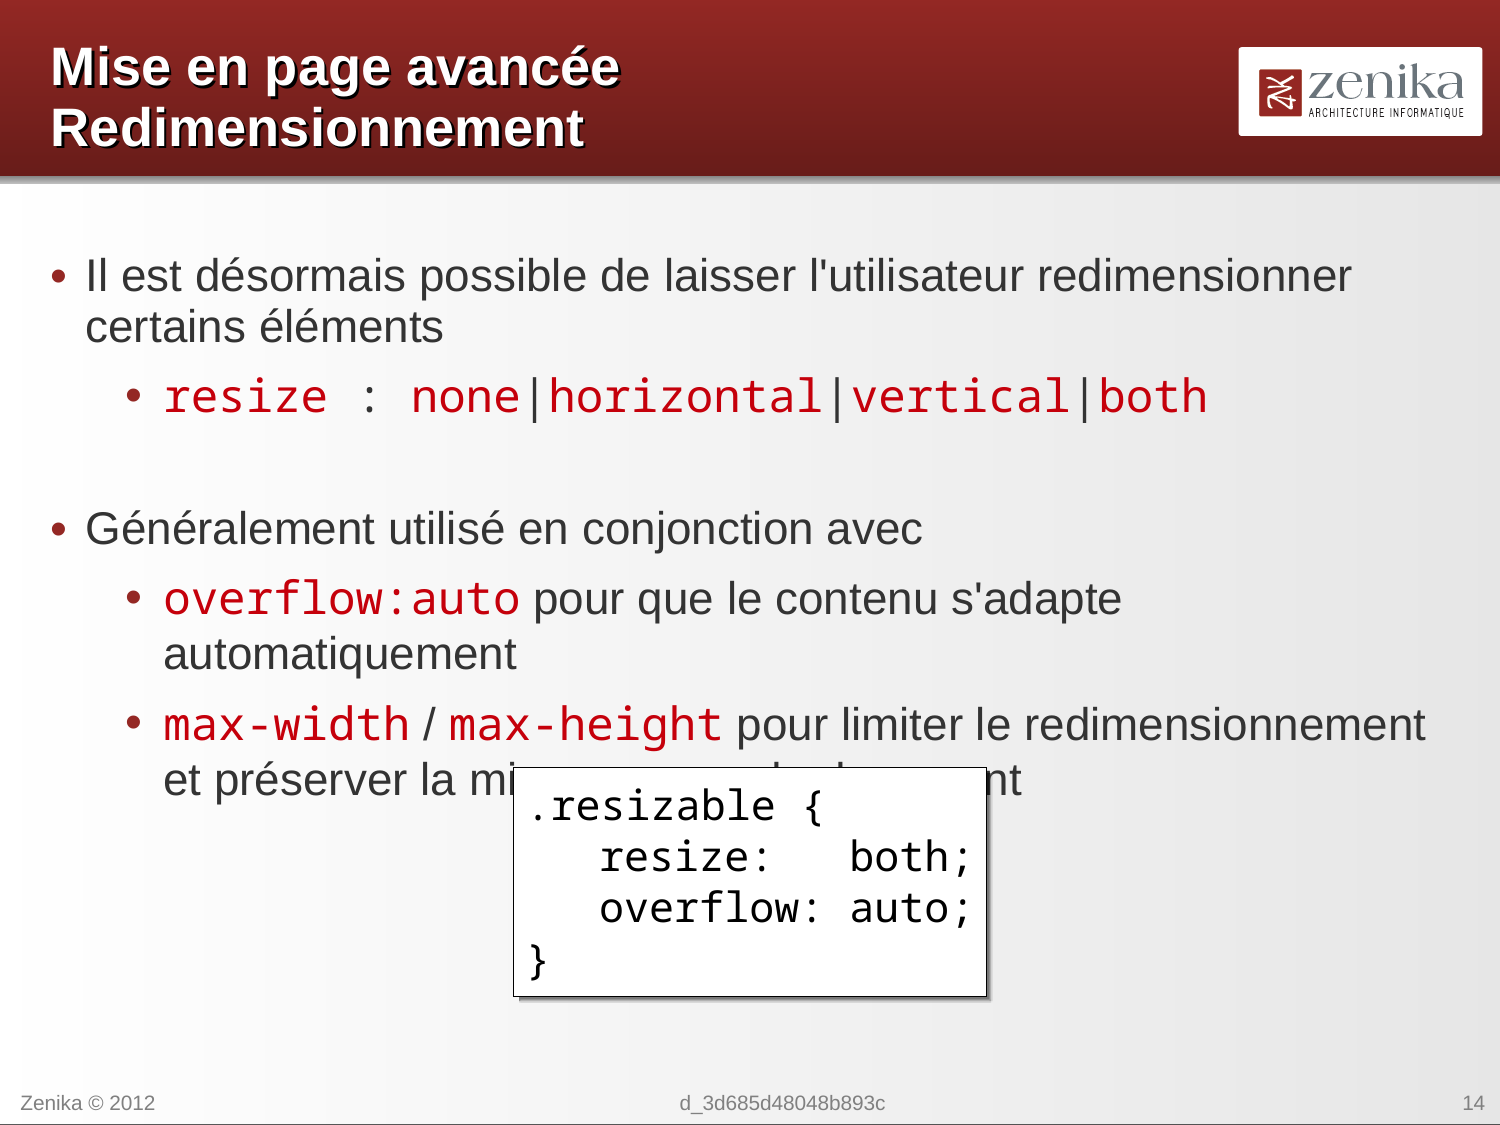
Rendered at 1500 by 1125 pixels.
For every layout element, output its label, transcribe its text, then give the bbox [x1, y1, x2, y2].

title Mise en page avancée Redimensionnement [50, 15, 1206, 180]
picture [1257, 58, 1464, 125]
text_box .resizable { resize: both; overflow: auto; } [513, 767, 987, 997]
list Il est désormais possible de laisser l'utilisateur redimensionner certains éléments resize : none|horizontal|vertical|both Généralement utilisé en conjonction avec overflow:auto pour que le contenu s'adapte automatiquement max-width / max-height pour limiter le redimensionnement et préserver la mise en page du document [50, 249, 1435, 1079]
